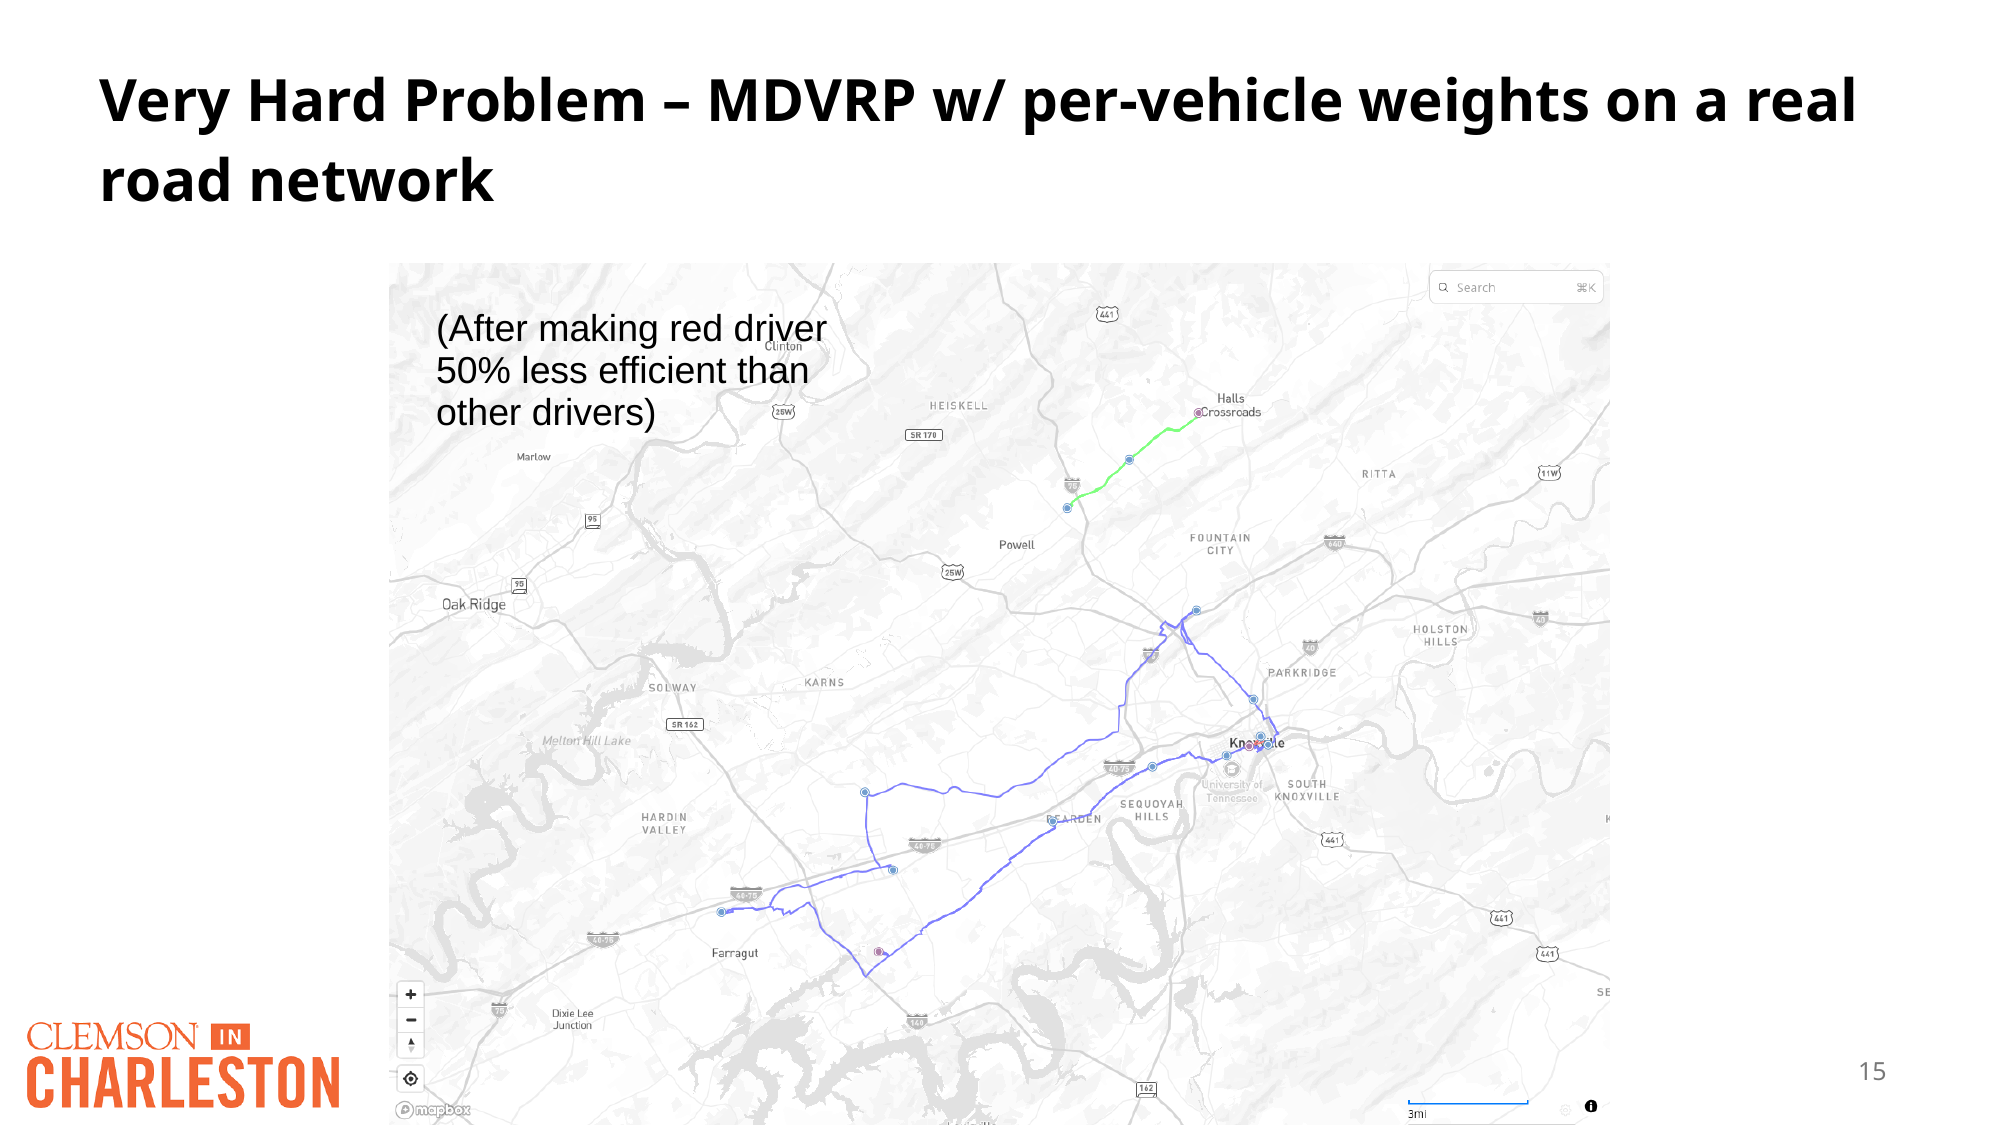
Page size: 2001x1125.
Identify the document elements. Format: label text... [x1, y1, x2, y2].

text_box (After making red driver 50% less efficient than other drivers) [421, 299, 843, 441]
picture [389, 263, 1610, 1125]
picture [27, 1022, 339, 1108]
title Very Hard Problem – MDVRP w/ per-vehicle weights on a real road network [99, 44, 1900, 233]
